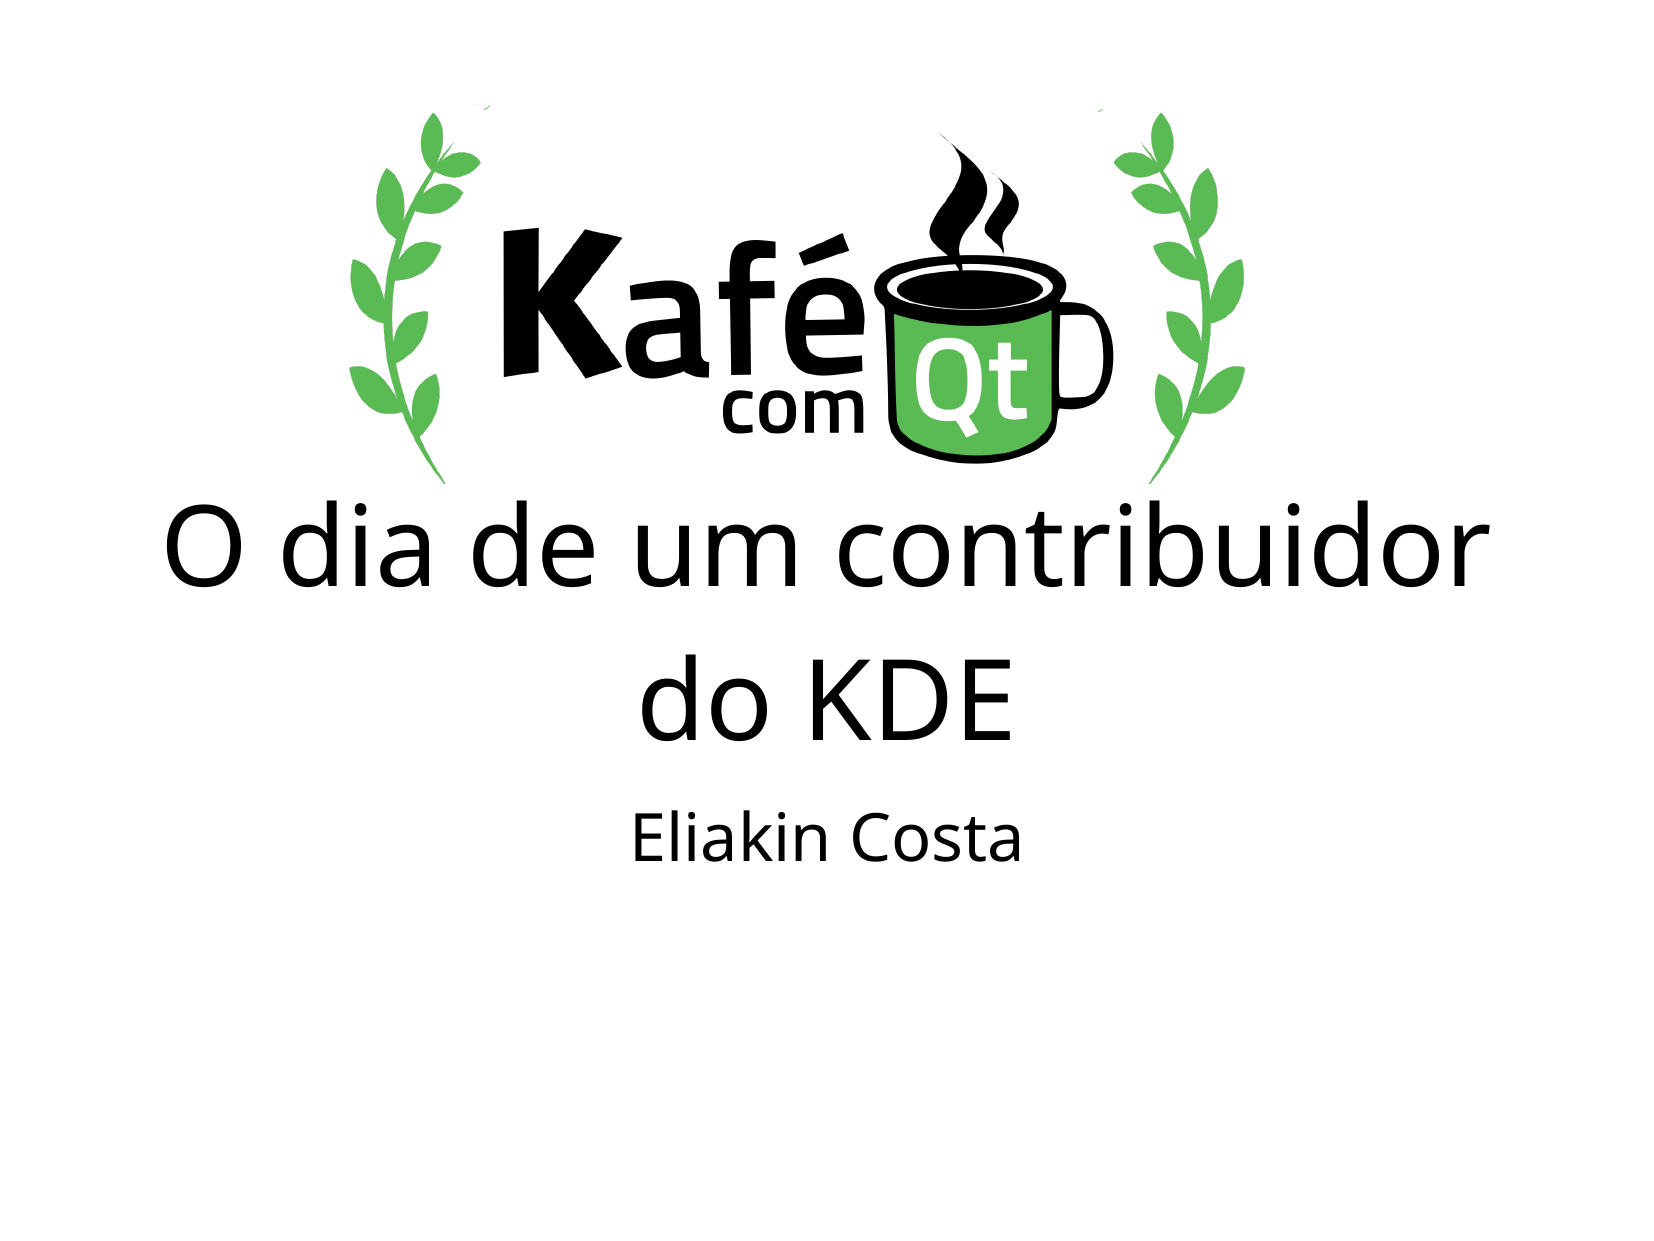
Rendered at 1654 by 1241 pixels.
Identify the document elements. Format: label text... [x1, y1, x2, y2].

picture [349, 104, 1246, 484]
text_box Eliakin Costa [83, 795, 1572, 1188]
text_box O dia de um contribuidor do KDE [82, 484, 1571, 755]
